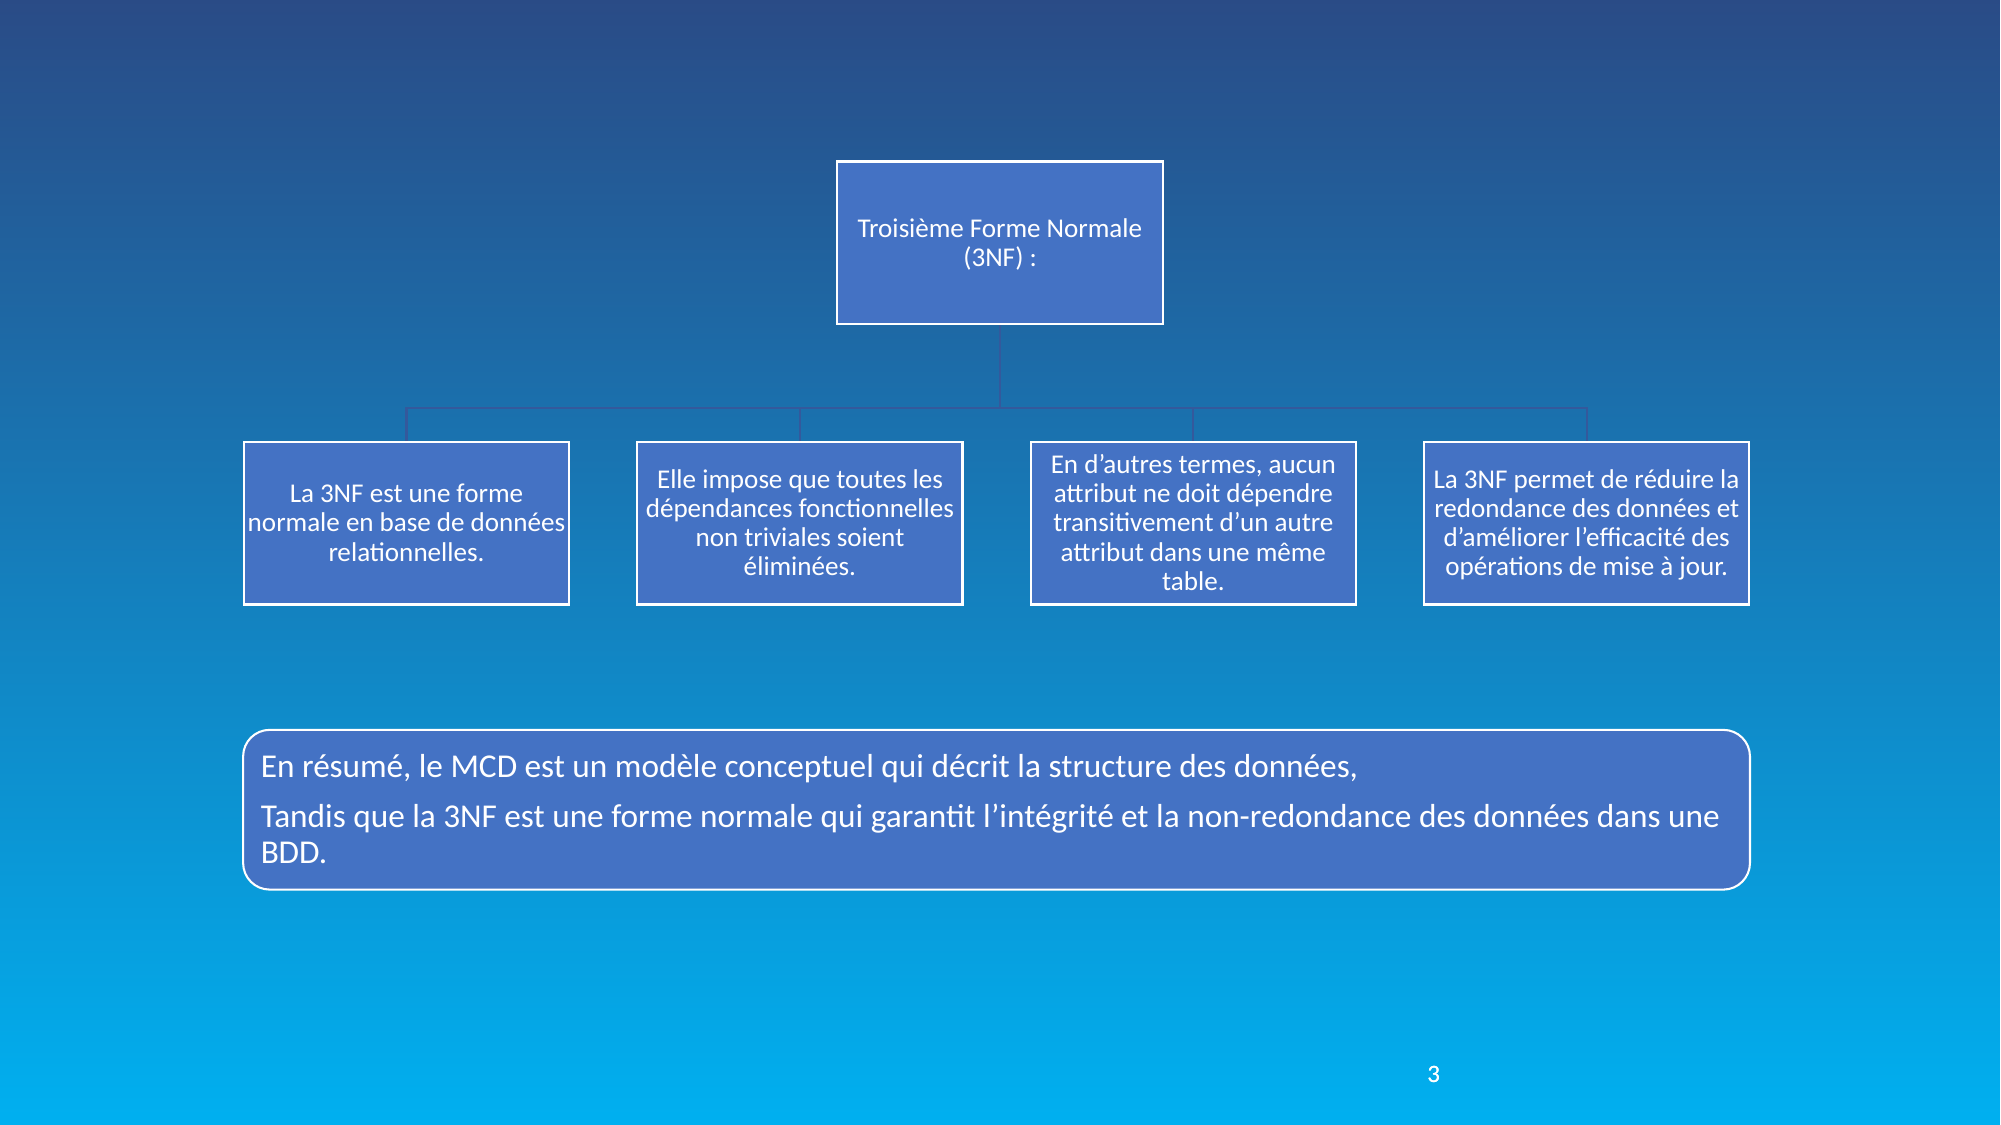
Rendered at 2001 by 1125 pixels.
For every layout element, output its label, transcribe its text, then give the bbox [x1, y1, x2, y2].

text_box Elle impose que toutes les dépendances fonctionnelles non triviales soient éliminées. [637, 441, 963, 605]
text_box [1412, 1042, 1863, 1103]
text_box En résumé, le MCD est un modèle conceptuel qui décrit la structure des données, Tandis que la 3NF est une forme normale qui garantit l’intégrité et la non-redondance des données dans une BDD. [243, 729, 1750, 890]
text_box La 3NF permet de réduire la redondance des données et d’améliorer l’efficacité des opérations de mise à jour. [1424, 441, 1750, 605]
text_box En d’autres termes, aucun attribut ne doit dépendre transitivement d’un autre attribut dans une même table. [1030, 441, 1356, 605]
text_box Troisième Forme Normale (3NF) : [837, 161, 1163, 325]
text_box La 3NF est une forme normale en base de données relationnelles. [243, 441, 570, 605]
